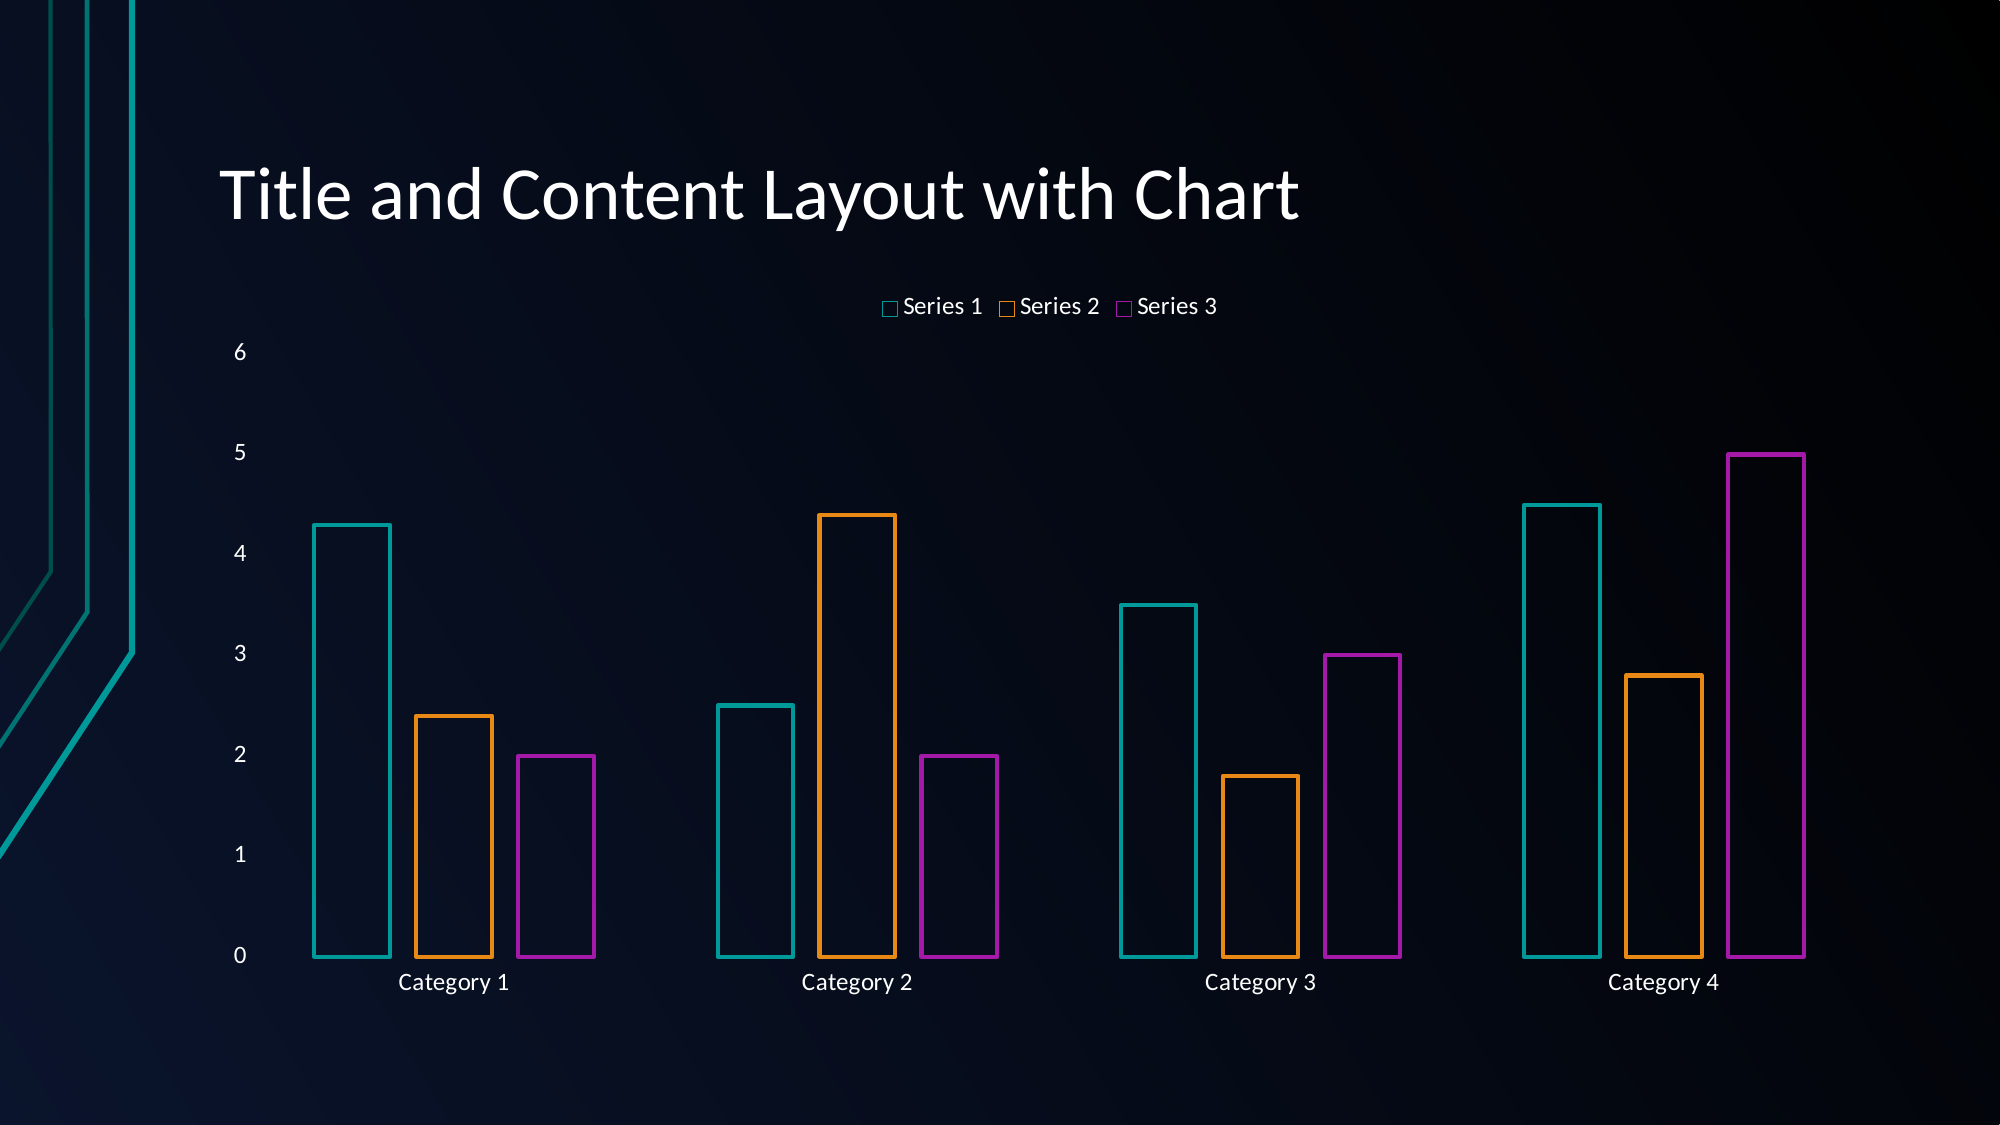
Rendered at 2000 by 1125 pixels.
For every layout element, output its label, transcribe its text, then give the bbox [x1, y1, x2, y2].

chart [200, 279, 1900, 1012]
title Title and Content Layout with Chart [199, 45, 1900, 246]
